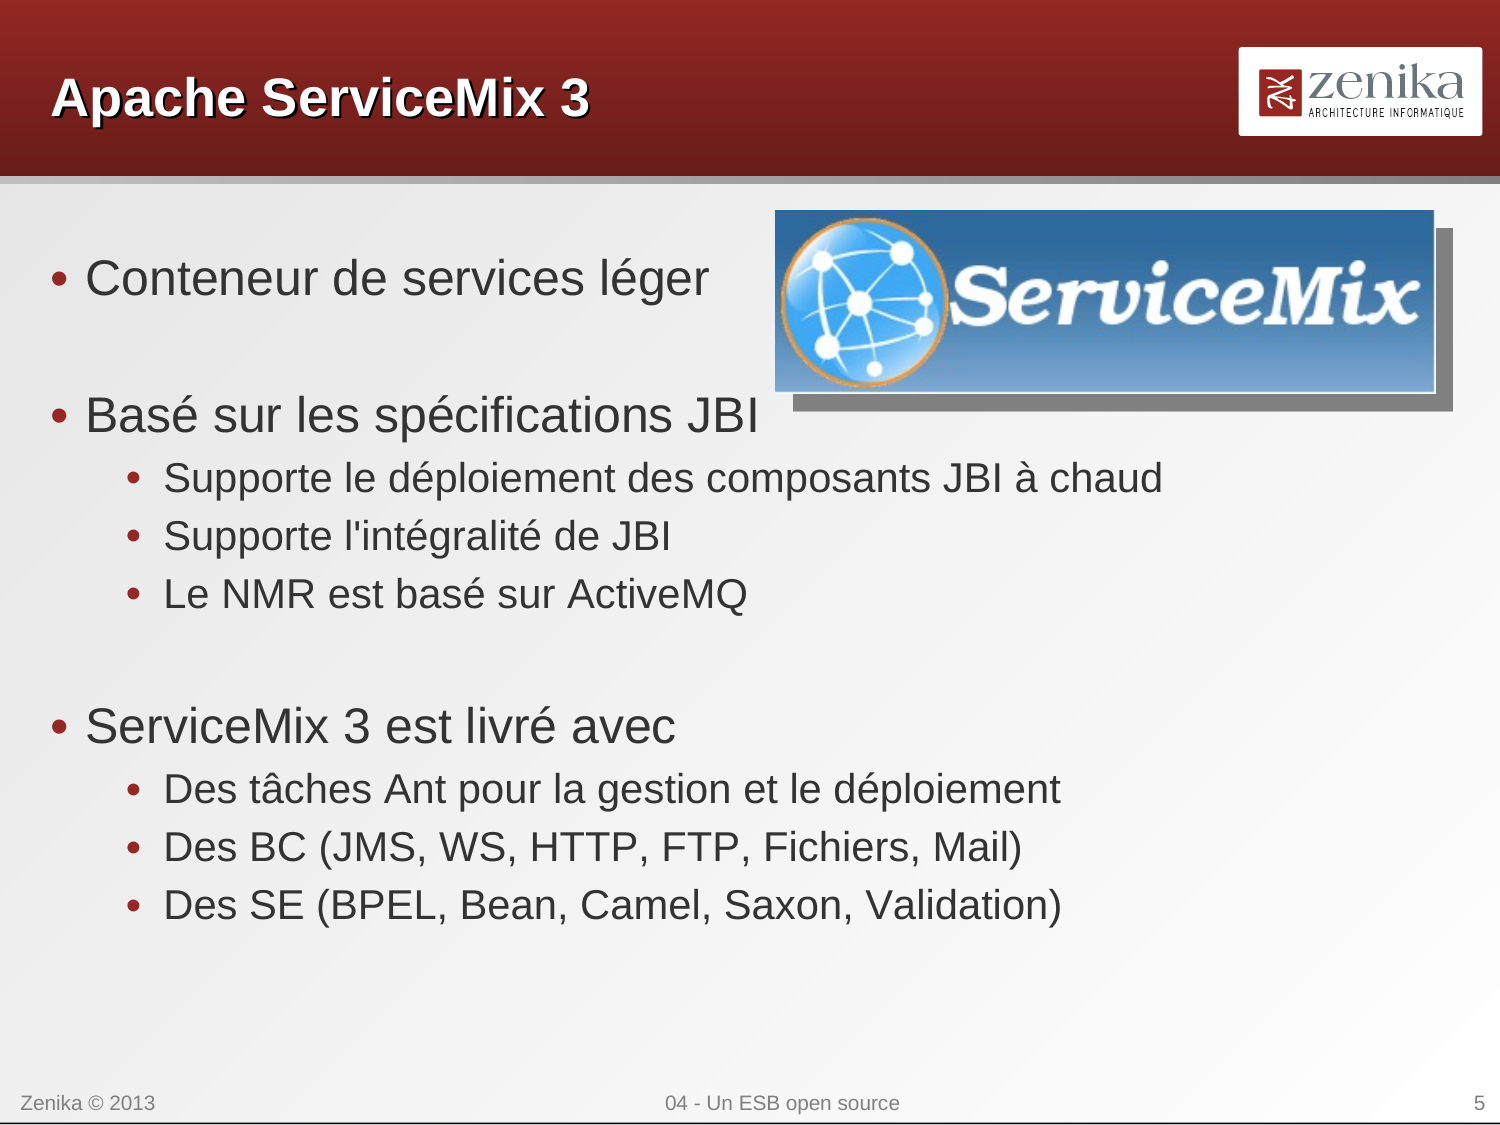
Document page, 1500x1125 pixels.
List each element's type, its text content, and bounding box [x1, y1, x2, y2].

list Conteneur de services léger Basé sur les spécifications JBI Supporte le déploiement des composants JBI à chaud Supporte l'intégralité de JBI Le NMR est basé sur ActiveMQ ServiceMix 3 est livré avec Des tâches Ant pour la gestion et le déploiement Des BC (JMS, WS, HTTP, FTP, Fichiers, Mail) Des SE (BPEL, Bean, Camel, Saxon, Validation) [50, 250, 1477, 1064]
picture [1257, 58, 1464, 125]
title Apache ServiceMix 3 [50, 15, 1206, 180]
picture [775, 210, 1436, 394]
